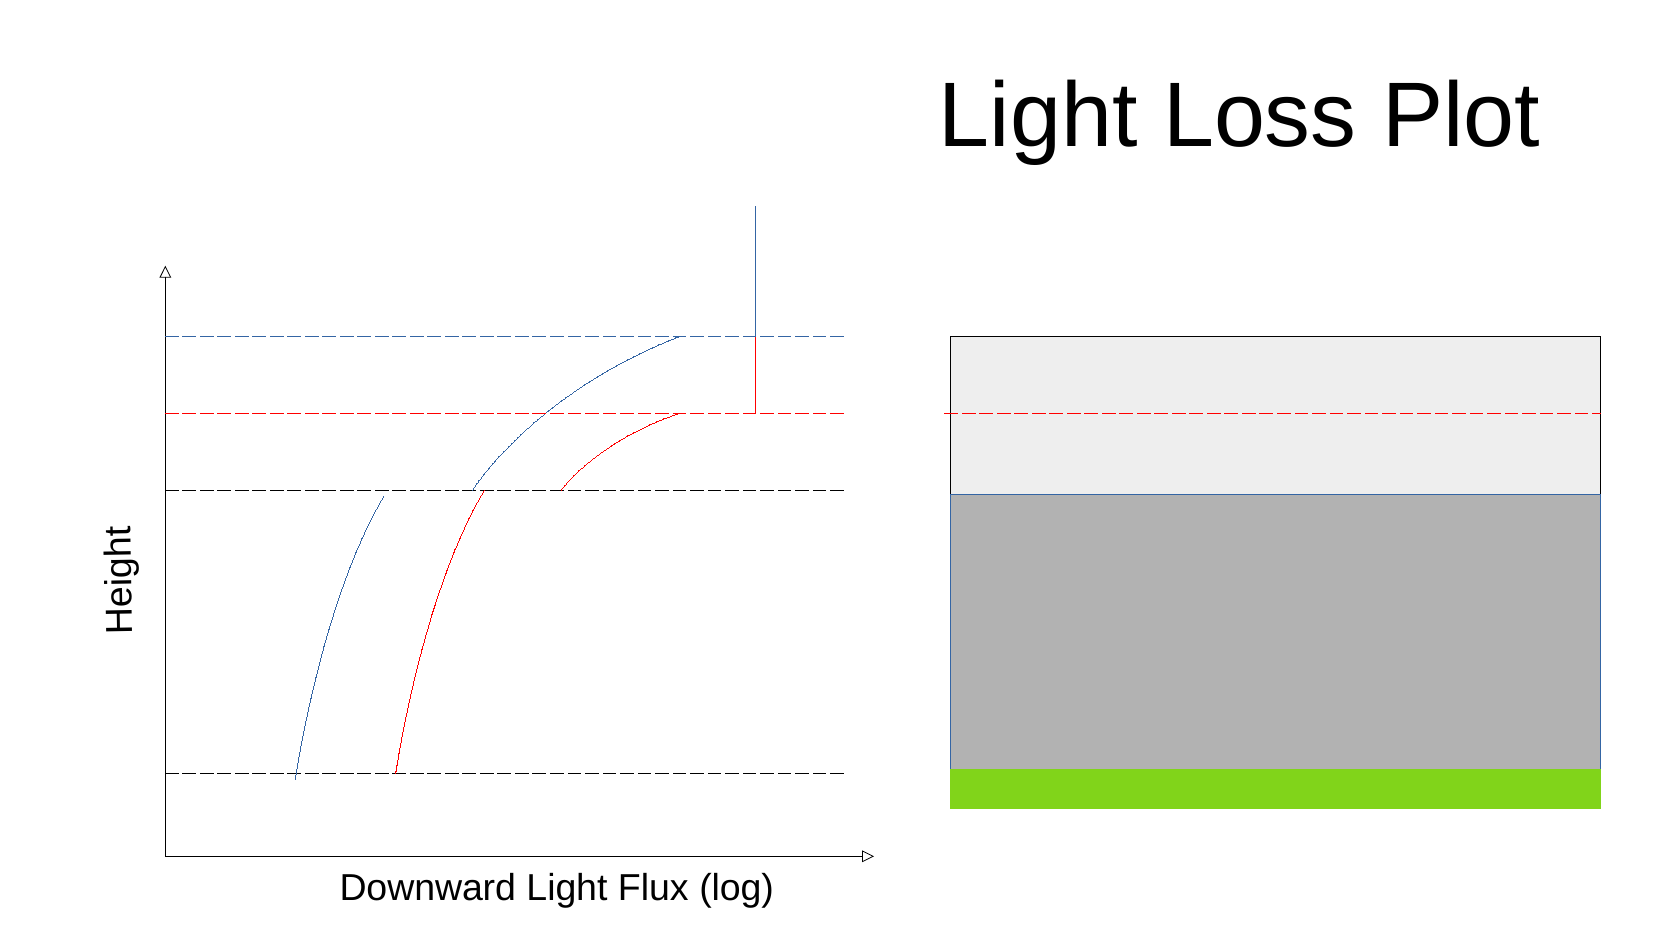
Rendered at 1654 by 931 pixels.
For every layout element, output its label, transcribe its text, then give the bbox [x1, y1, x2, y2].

title Light Loss Plot [856, 37, 1625, 193]
text_box [950, 336, 1601, 809]
text_box Downward Light Flux (log) [324, 858, 857, 916]
text_box Height [87, 452, 148, 650]
